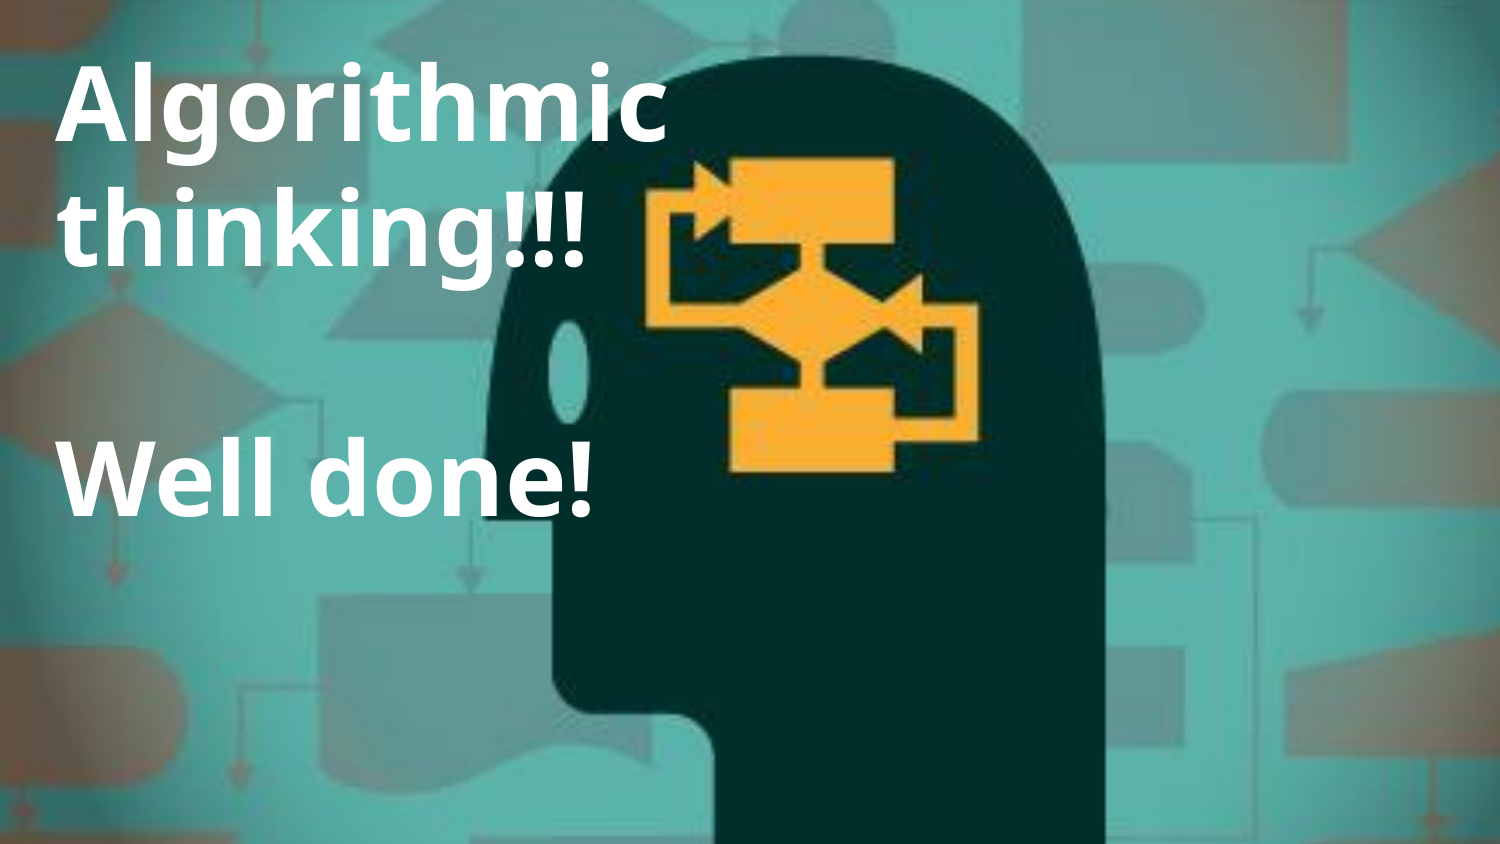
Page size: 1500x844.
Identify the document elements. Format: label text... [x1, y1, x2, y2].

picture [0, 0, 1500, 844]
title Algorithmic thinking!!! Well done! [40, 22, 1229, 196]
